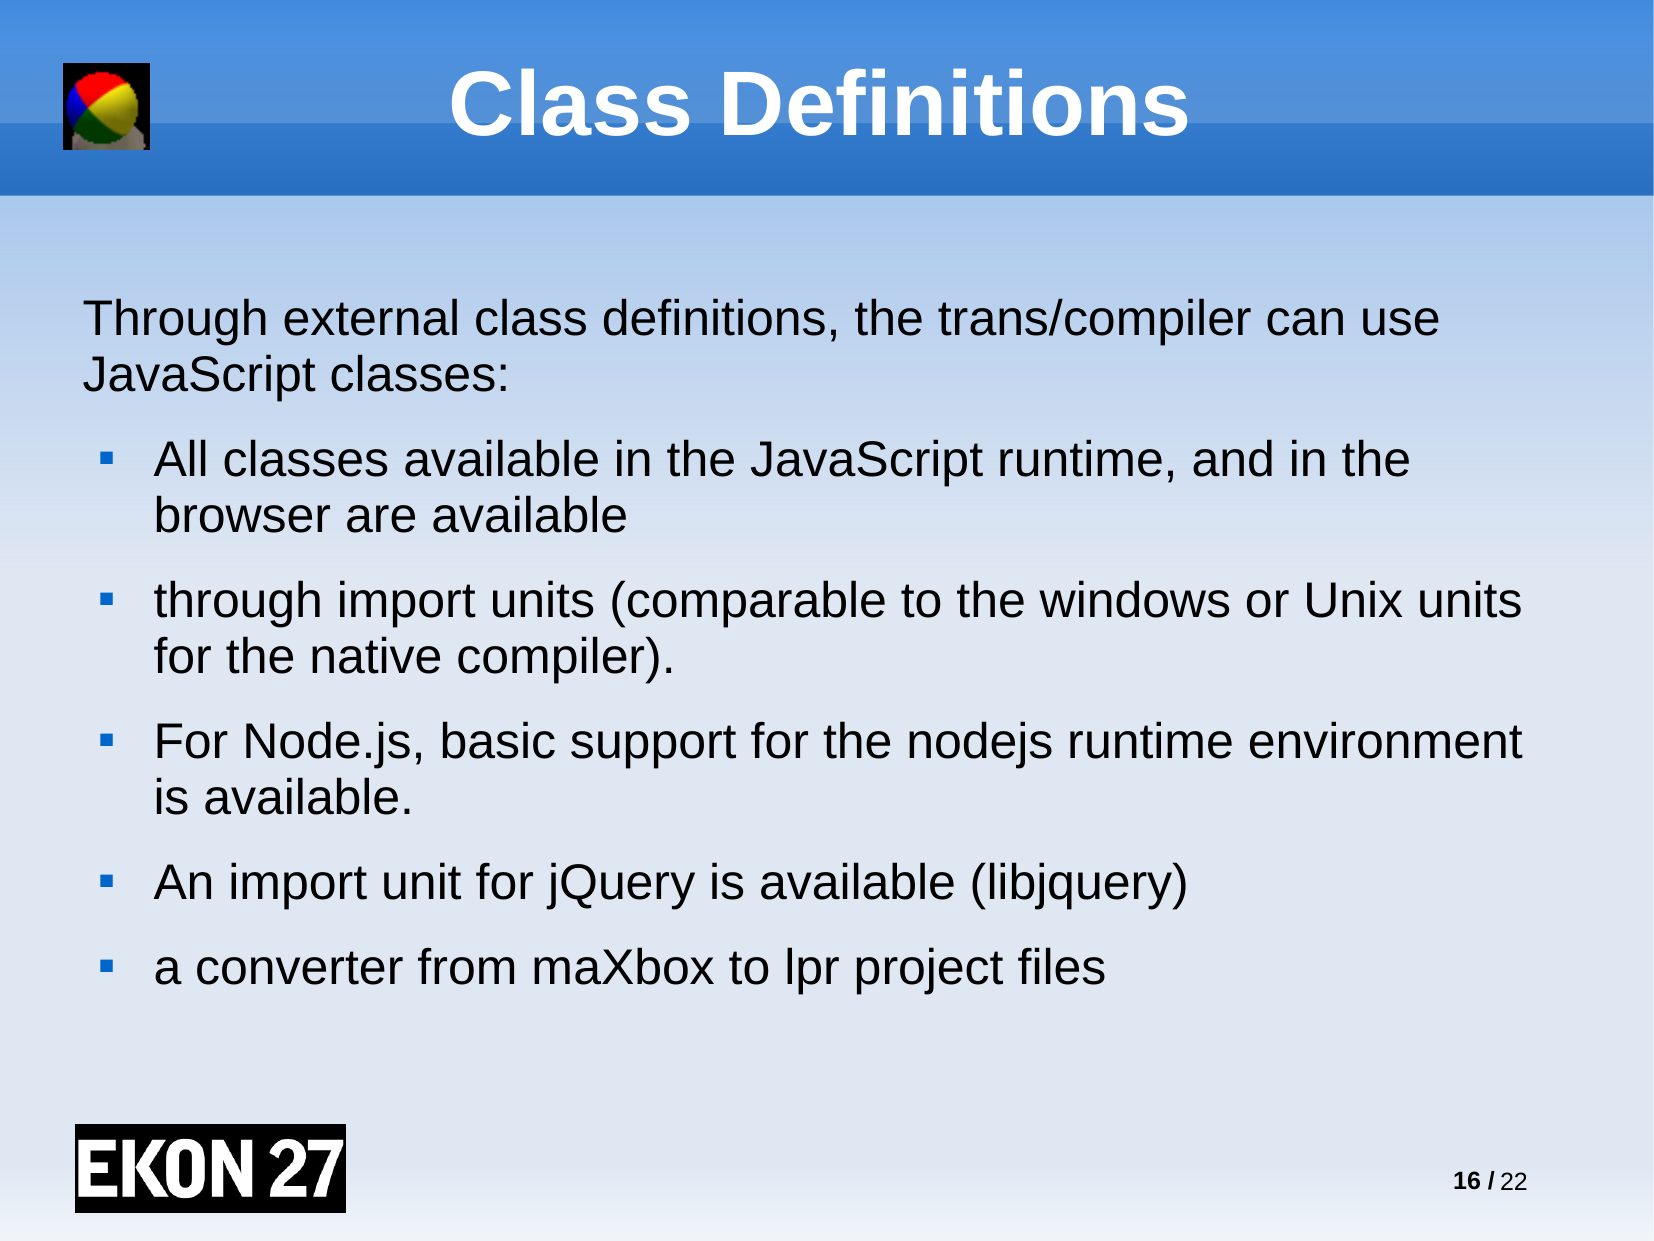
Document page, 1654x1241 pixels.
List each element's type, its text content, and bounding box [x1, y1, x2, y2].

title Class Definitions [76, 0, 1565, 208]
picture [0, 0, 1654, 1241]
list Through external class definitions, the trans/compiler can use JavaScript classes: All classes available in the JavaScript runtime, and in the browser are available through import units (comparable to the windows or Unix units for the native compiler). For Node.js, basic support for the nodejs runtime environment is available. An import unit for jQuery is available (libjquery) a converter from maXbox to lpr project files [82, 290, 1571, 1109]
